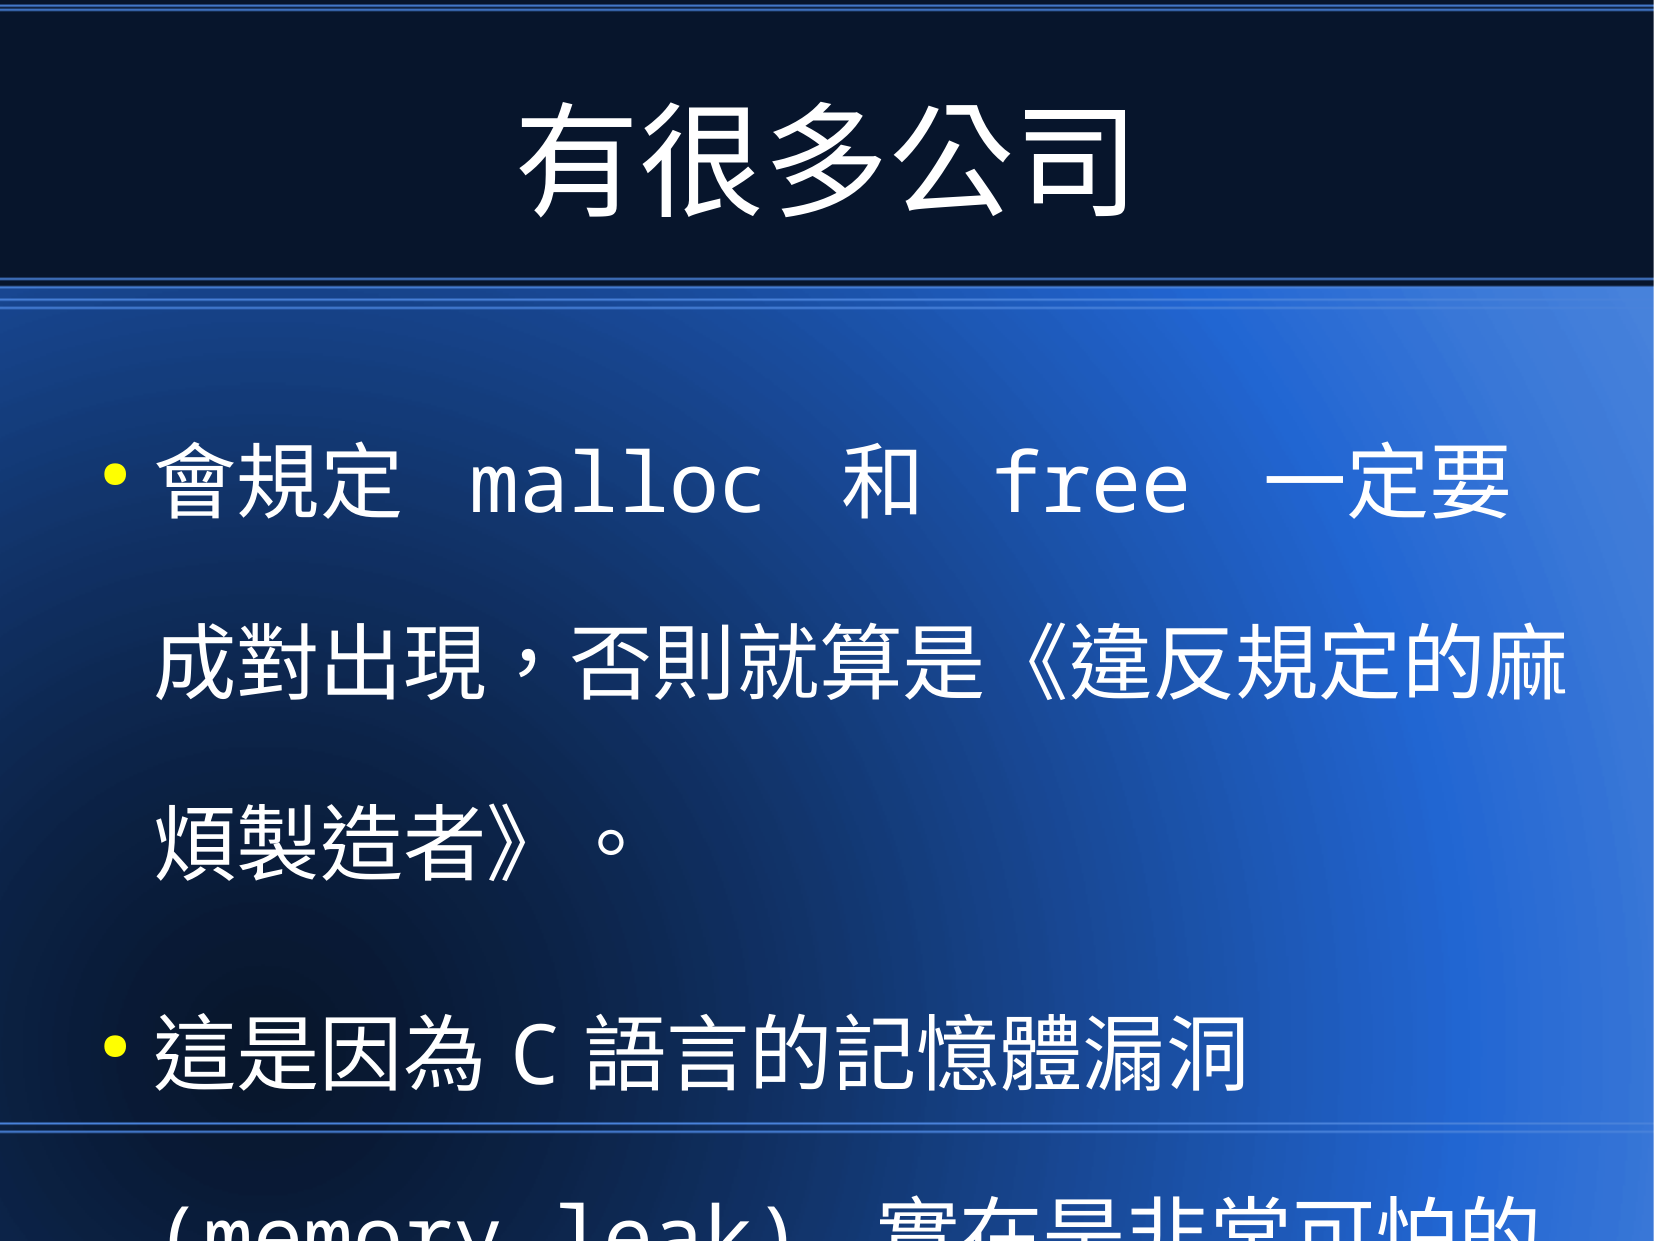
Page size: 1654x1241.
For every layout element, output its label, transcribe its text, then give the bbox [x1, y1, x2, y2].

picture [0, 0, 1654, 1241]
list 會規定 malloc 和 free 一定要成對出現，否則就算是《違反規定的麻煩製造者》。 這是因為C語言的記憶體漏洞(memory leak) 實在是非常可怕的緣故。 [82, 355, 1571, 1241]
title 有很多公司 [82, 49, 1571, 257]
